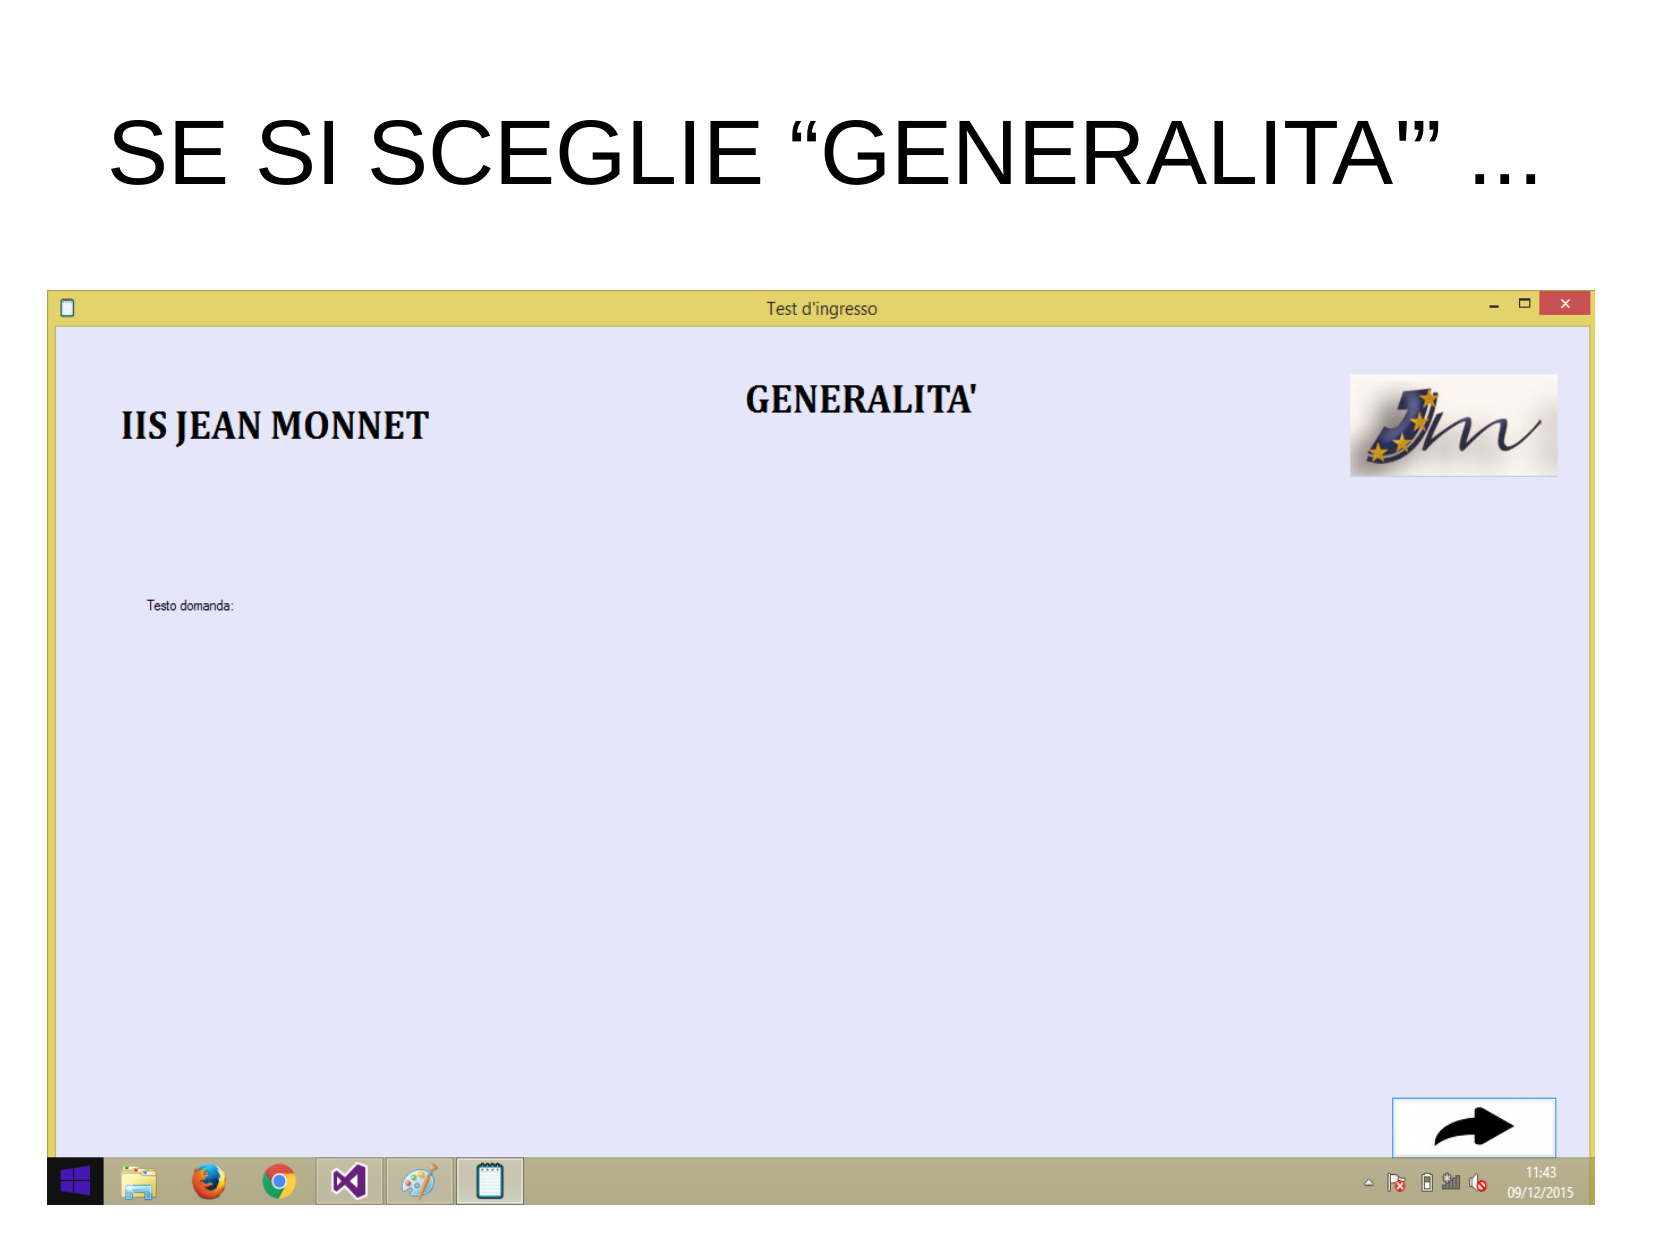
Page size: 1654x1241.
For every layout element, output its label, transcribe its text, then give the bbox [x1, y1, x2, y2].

title SE SI SCEGLIE “GENERALITA'” ... [82, 49, 1571, 257]
picture [47, 290, 1595, 1205]
